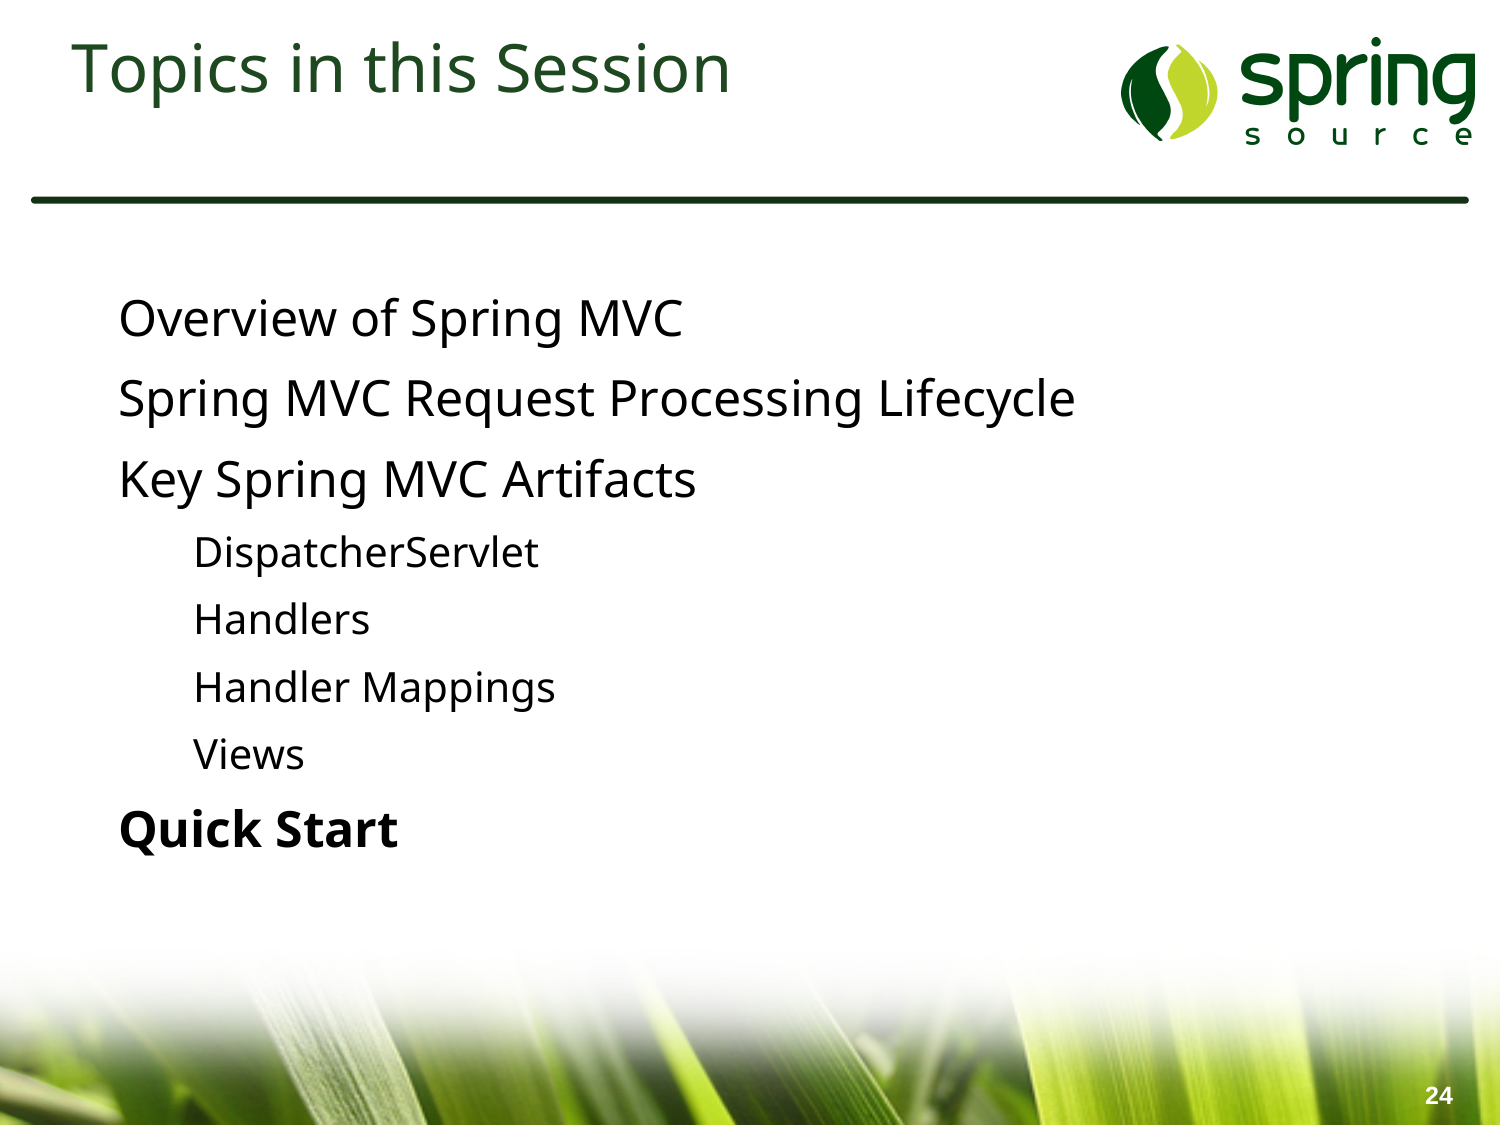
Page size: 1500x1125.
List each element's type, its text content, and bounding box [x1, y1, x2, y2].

list Overview of Spring MVC Spring MVC Request Processing Lifecycle Key Spring MVC Artifacts DispatcherServlet Handlers Handler Mappings Views Quick Start [103, 275, 1394, 938]
title Topics in this Session [56, 13, 1089, 176]
picture [0, 944, 1500, 1125]
picture [1121, 37, 1475, 145]
